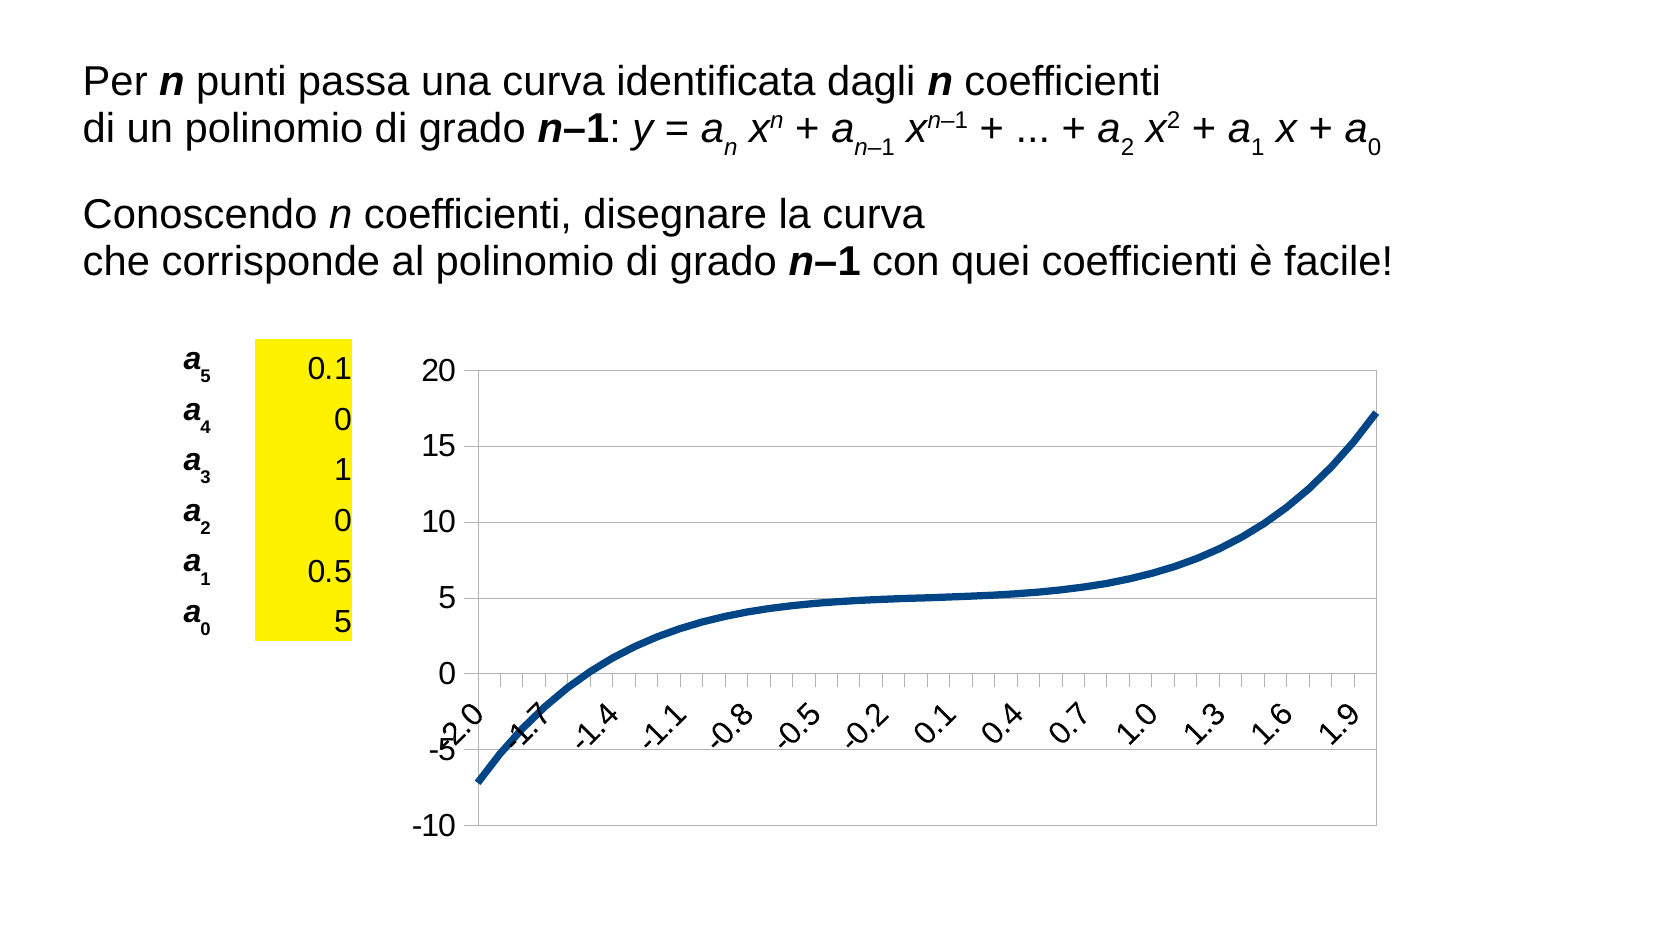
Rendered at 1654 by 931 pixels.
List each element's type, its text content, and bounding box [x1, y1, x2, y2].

list Per n punti passa una curva identificata dagli n coefficienti di un polinomio di grado n–1: y = an xn + an–1 xn–1 + ... + a2 x2 + a1 x + a0 Conoscendo n coefficienti, disegnare la curva che corrisponde al polinomio di grado n–1 con quei coefficienti è facile! [82, 58, 1516, 316]
chart [180, 339, 1582, 890]
